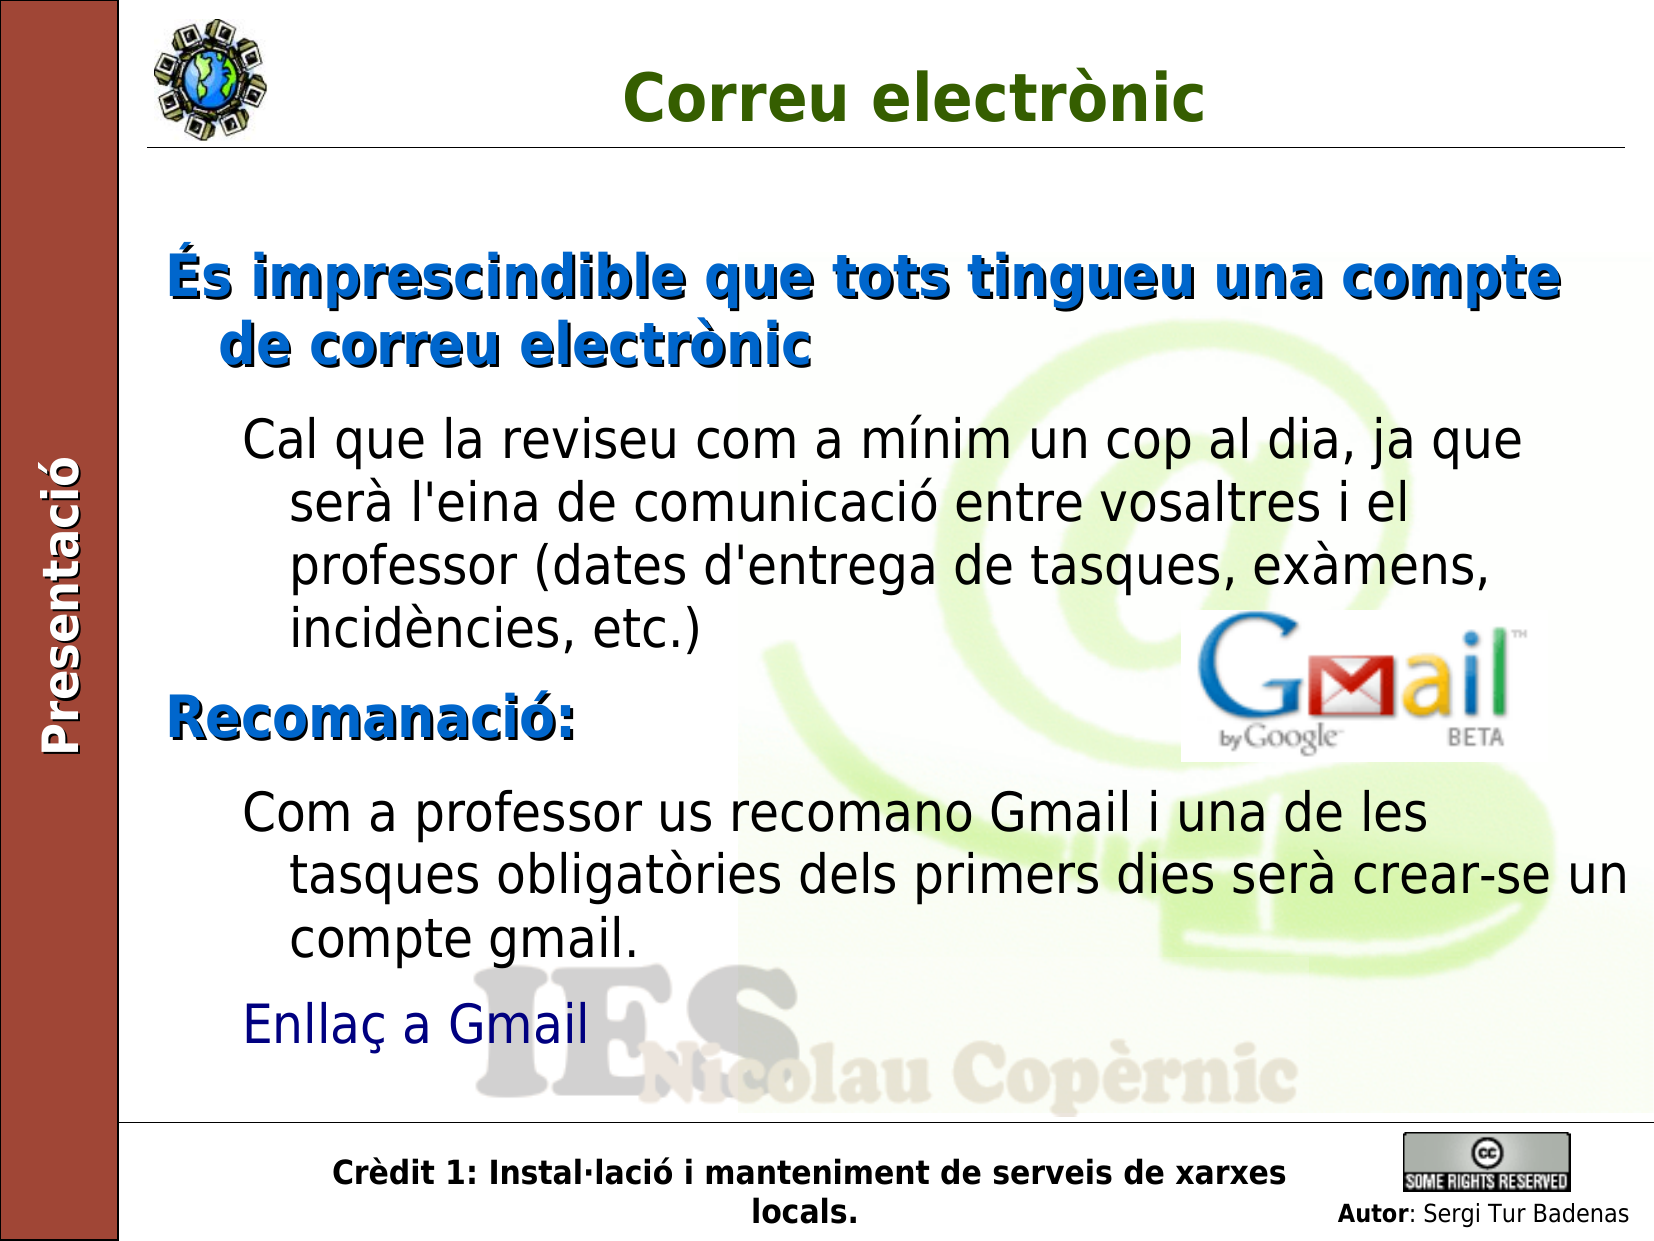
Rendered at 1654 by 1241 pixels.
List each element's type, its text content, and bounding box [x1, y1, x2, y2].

picture [154, 19, 268, 142]
picture [1181, 610, 1548, 762]
title Correu electrònic [171, 56, 1654, 141]
list És imprescindible que tots tingueu una compte de correu electrònic Cal que la reviseu com a mínim un cop al dia, ja que serà l'eina de comunicació entre vosaltres i el professor (dates d'entrega de tasques, exàmens, incidències, etc.) Recomanació: Com a professor us recomano Gmail i una de les tasques obligatòries dels primers dies serà crear-se un compte gmail. Enllaç a Gmail [147, 242, 1636, 1078]
picture [466, 252, 1654, 1117]
picture [1403, 1132, 1571, 1192]
